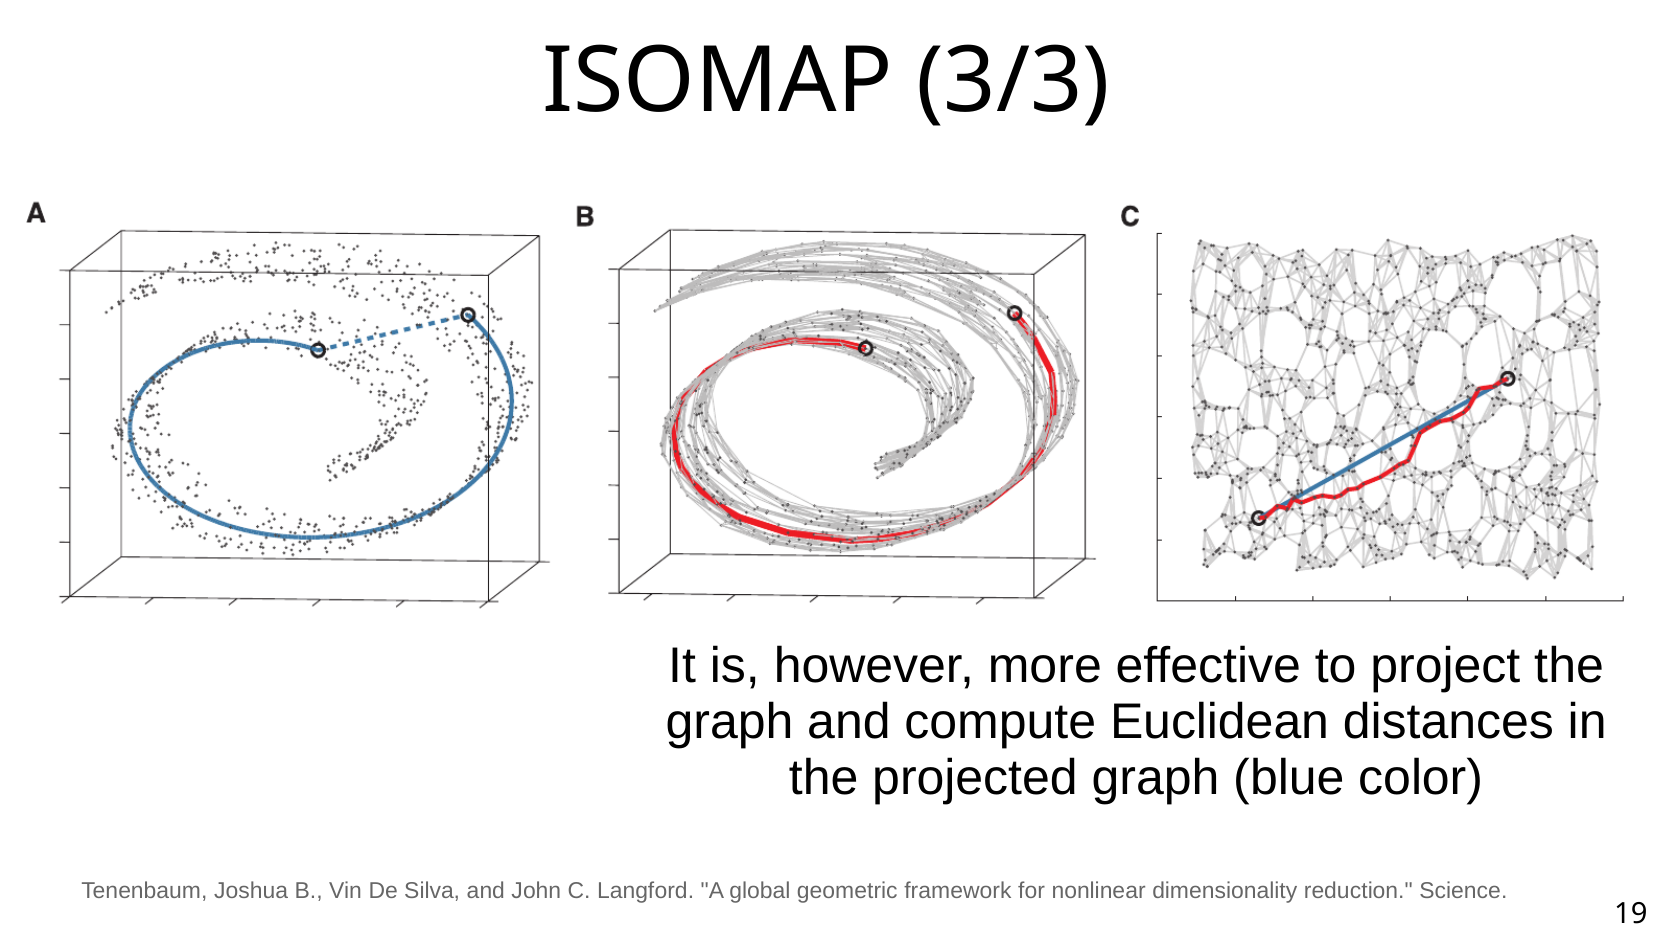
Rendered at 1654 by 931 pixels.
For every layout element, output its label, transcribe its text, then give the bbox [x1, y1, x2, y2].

text_box Tenenbaum, Joshua B., Vin De Silva, and John C. Langford. "A global geometric framework for nonlinear dimensionality reduction." Science. [0, 870, 1591, 931]
picture [0, 189, 1653, 616]
title ISOMAP (3/3) [82, 1, 1571, 151]
text_box It is, however, more effective to project the graph and compute Euclidean distances in the projected graph (blue color) [648, 630, 1624, 813]
